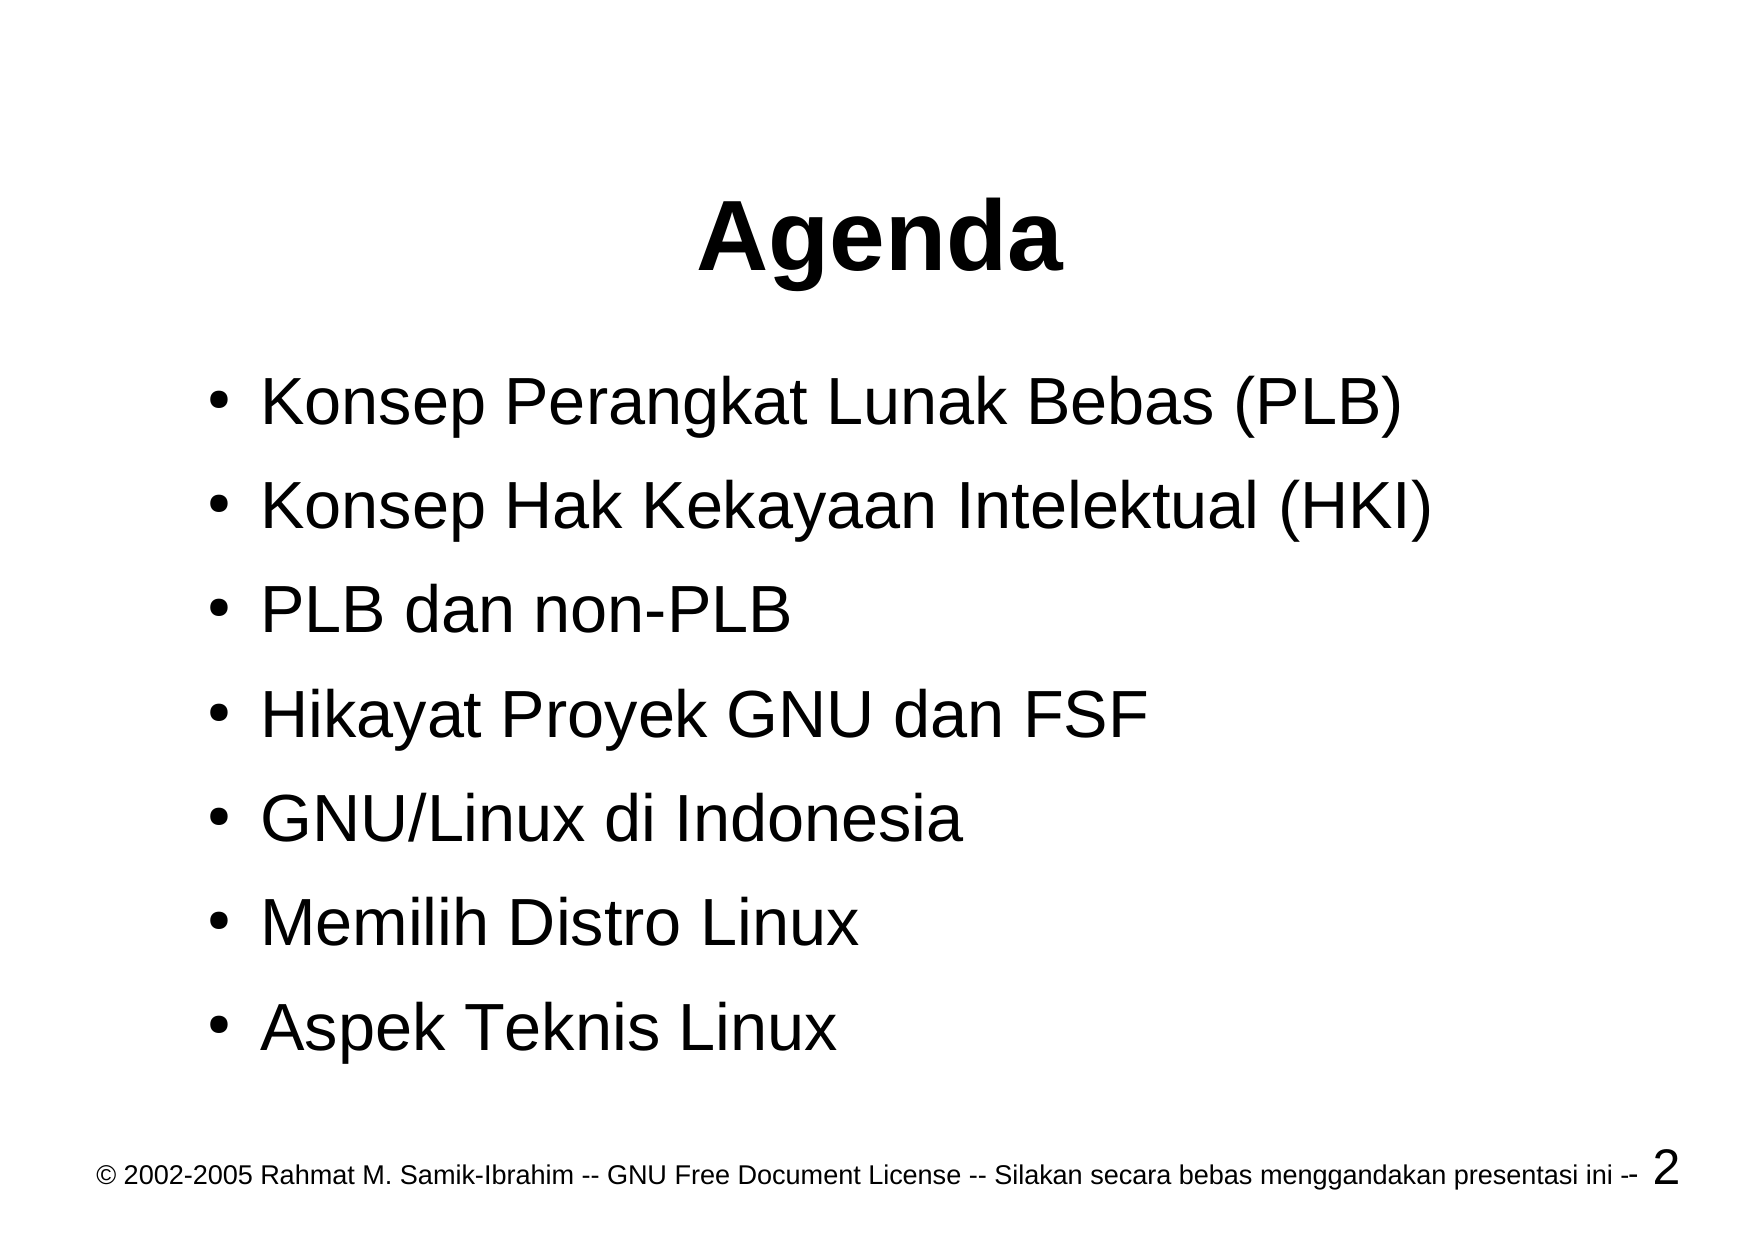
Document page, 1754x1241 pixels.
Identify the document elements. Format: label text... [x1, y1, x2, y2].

title Agenda [171, 139, 1589, 332]
list Konsep Perangkat Lunak Bebas (PLB) Konsep Hak Kekayaan Intelektual (HKI) PLB dan non-PLB Hikayat Proyek GNU dan FSF GNU/Linux di Indonesia Memilih Distro Linux Aspek Teknis Linux [171, 363, 1589, 1109]
